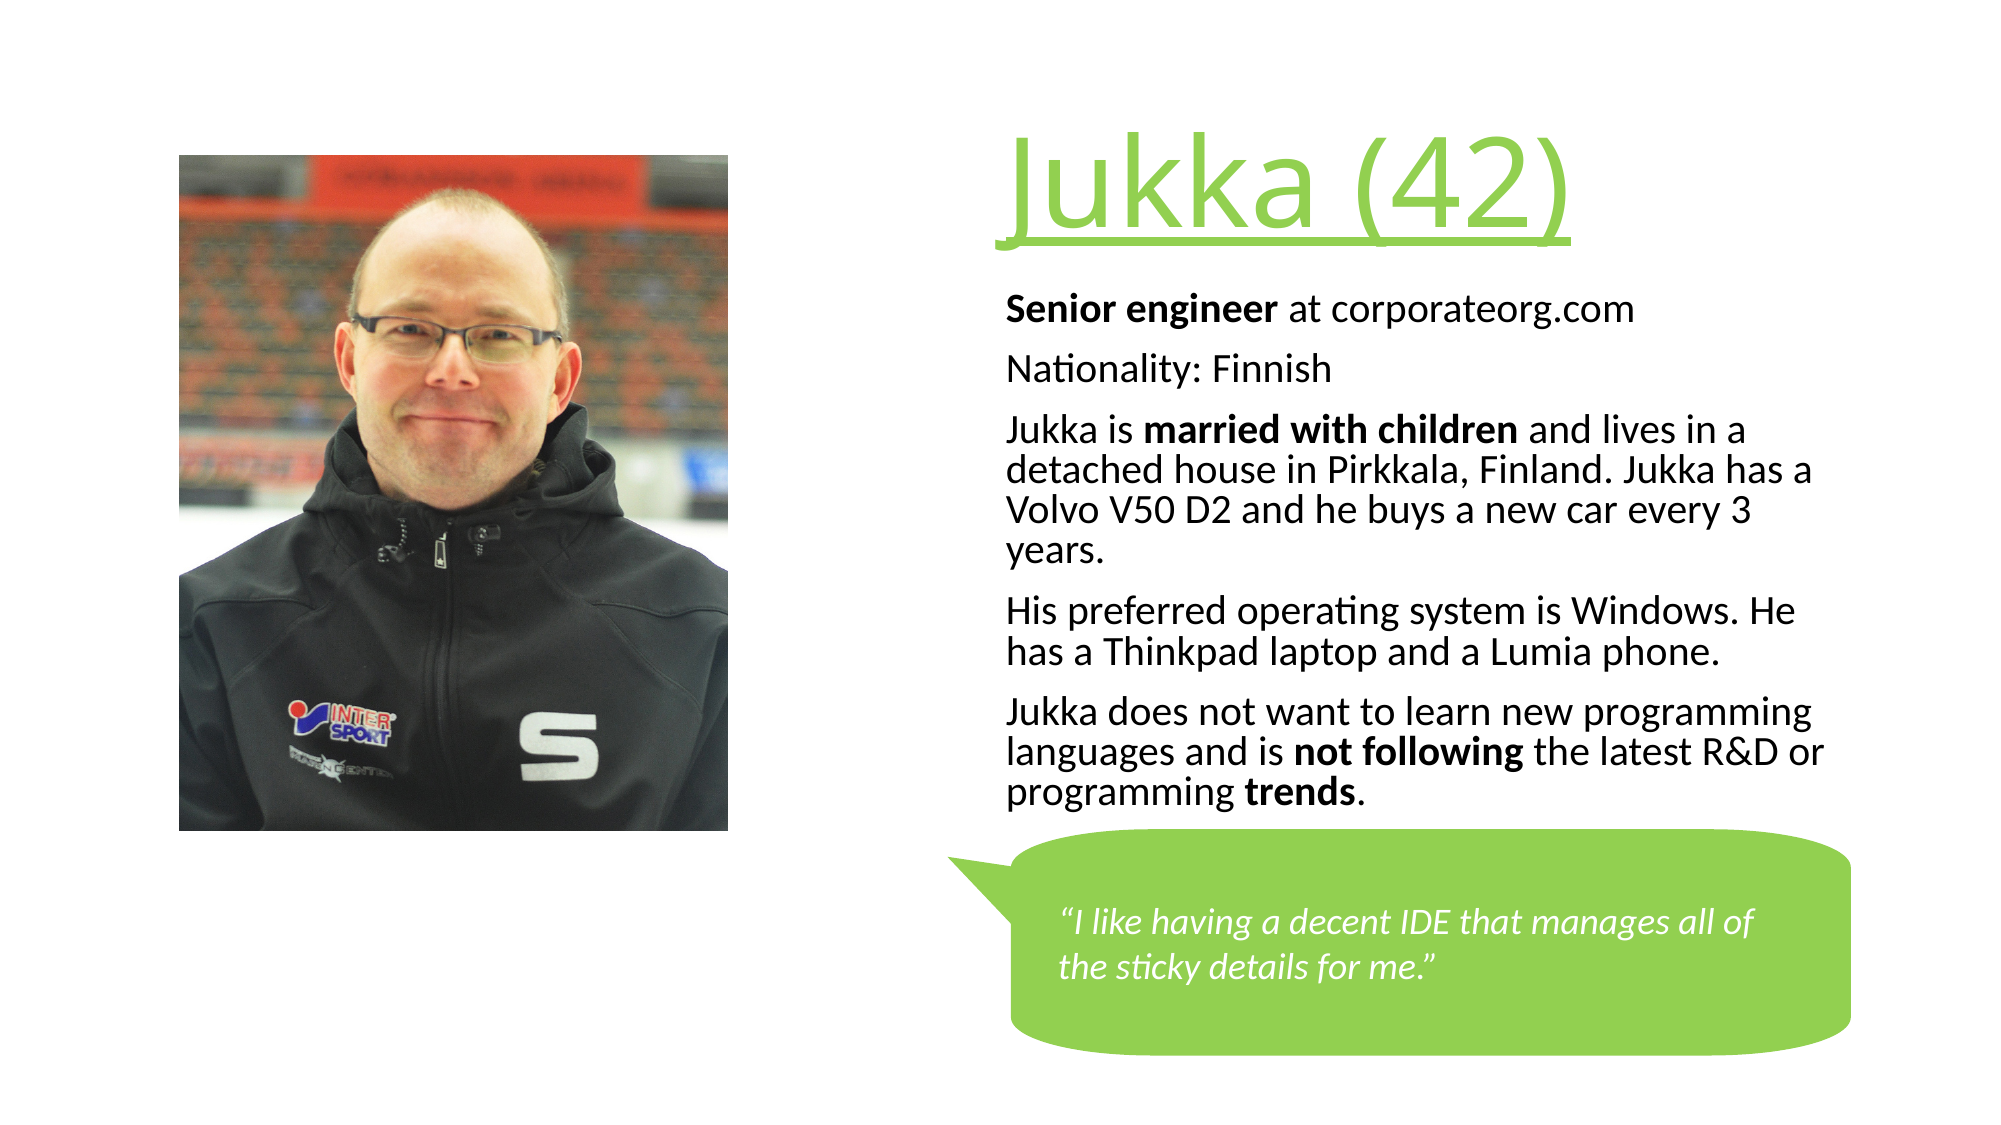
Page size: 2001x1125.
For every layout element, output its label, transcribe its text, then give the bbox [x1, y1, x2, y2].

list Senior engineer at corporateorg.com Nationality: Finnish Jukka is married with children and lives in a detached house in Pirkkala, Finland. Jukka has a Volvo V50 D2 and he buys a new car every 3 years. His preferred operating system is Windows. He has a Thinkpad laptop and a Lumia phone. Jukka does not want to learn new programming languages and is not following the latest R&D or programming trends. [990, 282, 1850, 831]
text_box “I like having a decent IDE that manages all of the sticky details for me.” [950, 830, 1850, 1055]
picture [179, 155, 728, 831]
title Jukka (42) [990, 82, 1850, 262]
